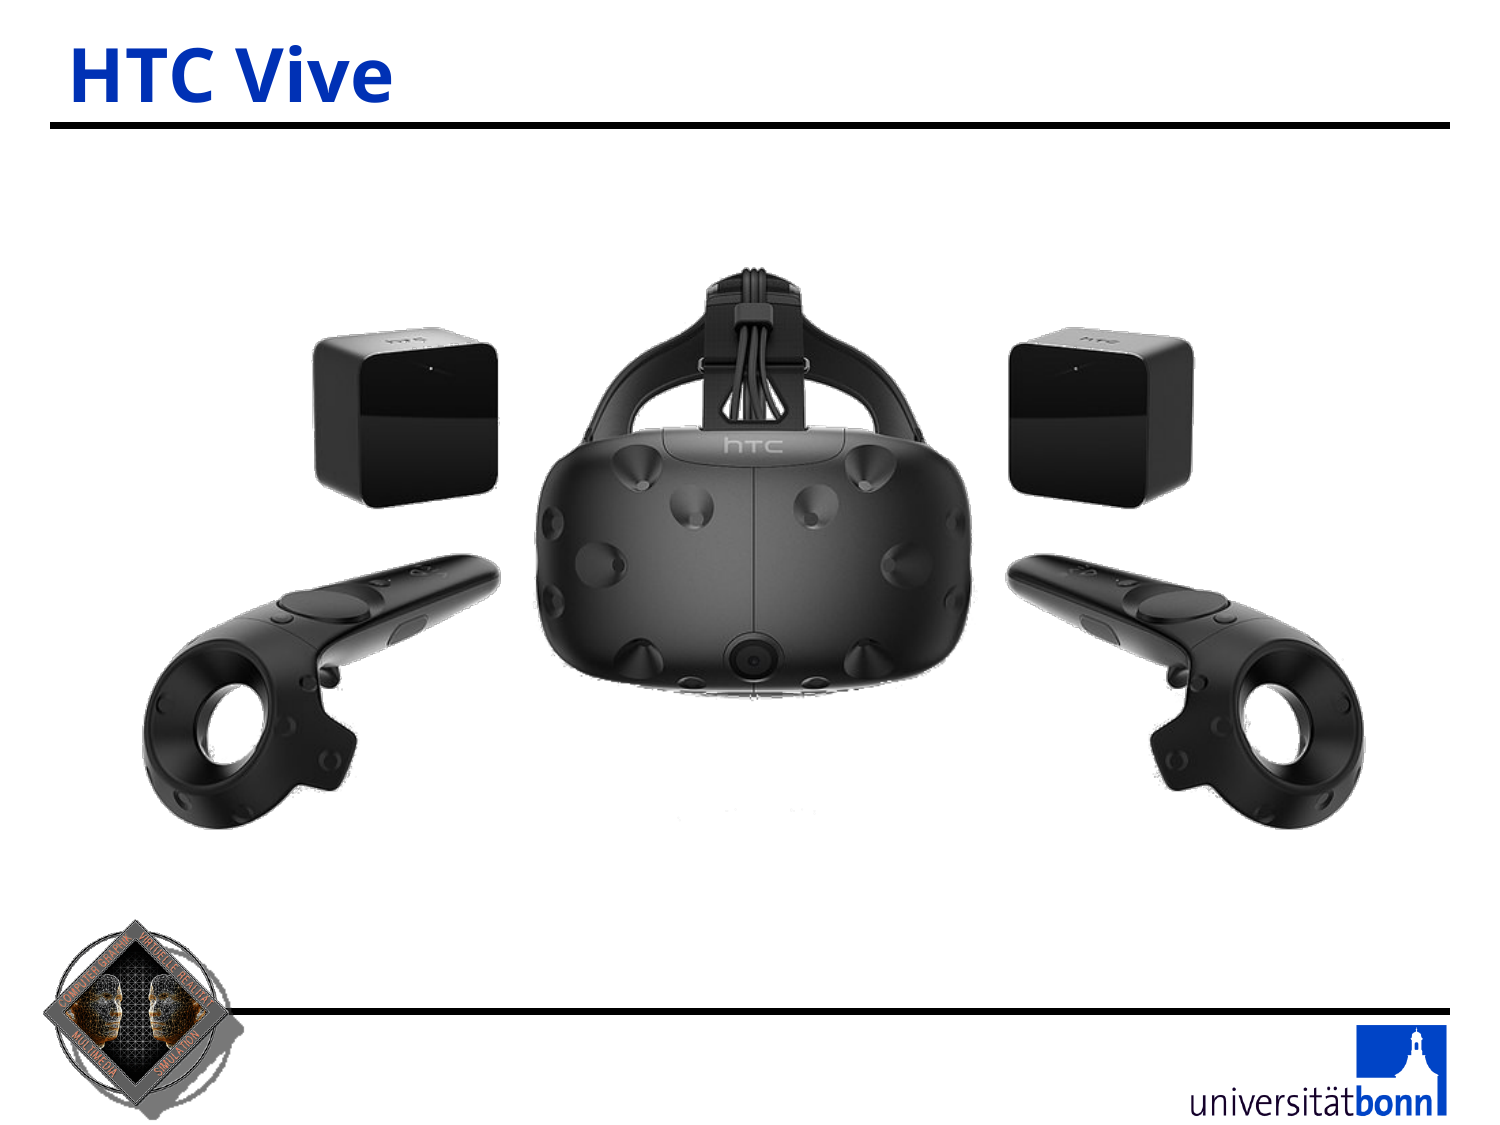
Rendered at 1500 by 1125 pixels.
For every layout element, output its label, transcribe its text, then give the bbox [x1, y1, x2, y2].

picture [41, 156, 1447, 1106]
title HTC Vive [53, 18, 1447, 126]
picture [1189, 1023, 1448, 1117]
